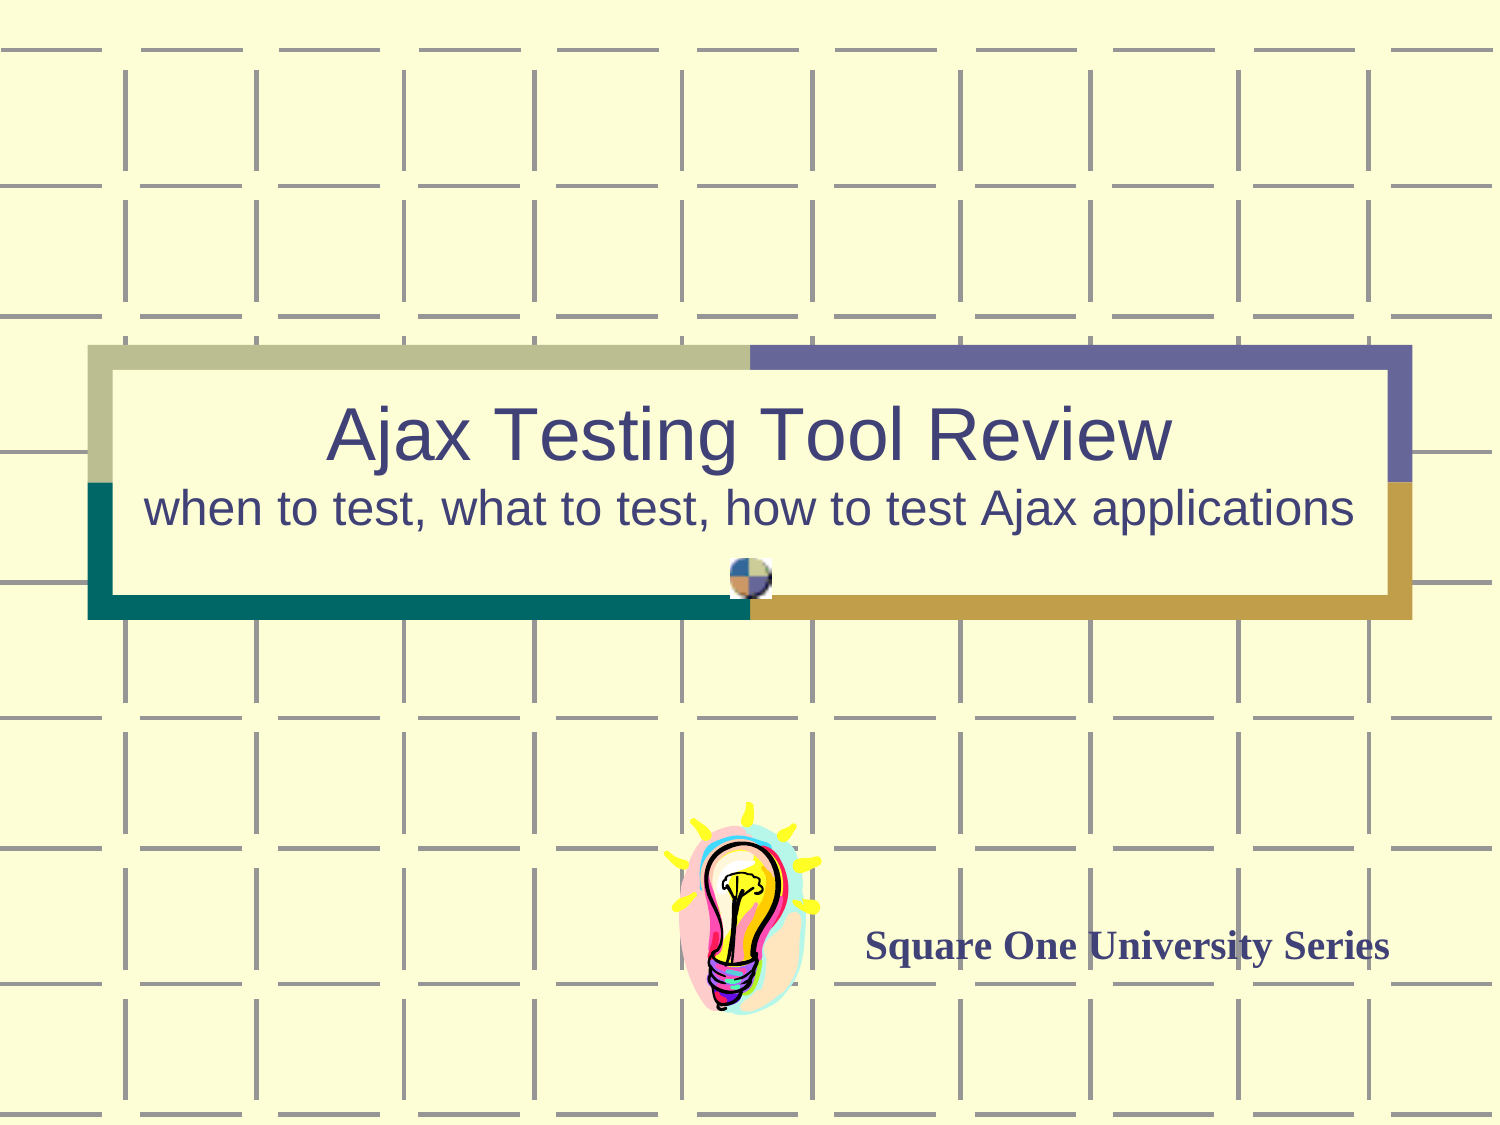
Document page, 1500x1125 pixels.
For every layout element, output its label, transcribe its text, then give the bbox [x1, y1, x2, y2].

text_box Square One University Series [849, 912, 1426, 988]
picture [730, 558, 772, 599]
picture [662, 800, 824, 1017]
title Ajax Testing Tool Review when to test, what to test, how to test Ajax applications [112, 367, 1388, 556]
